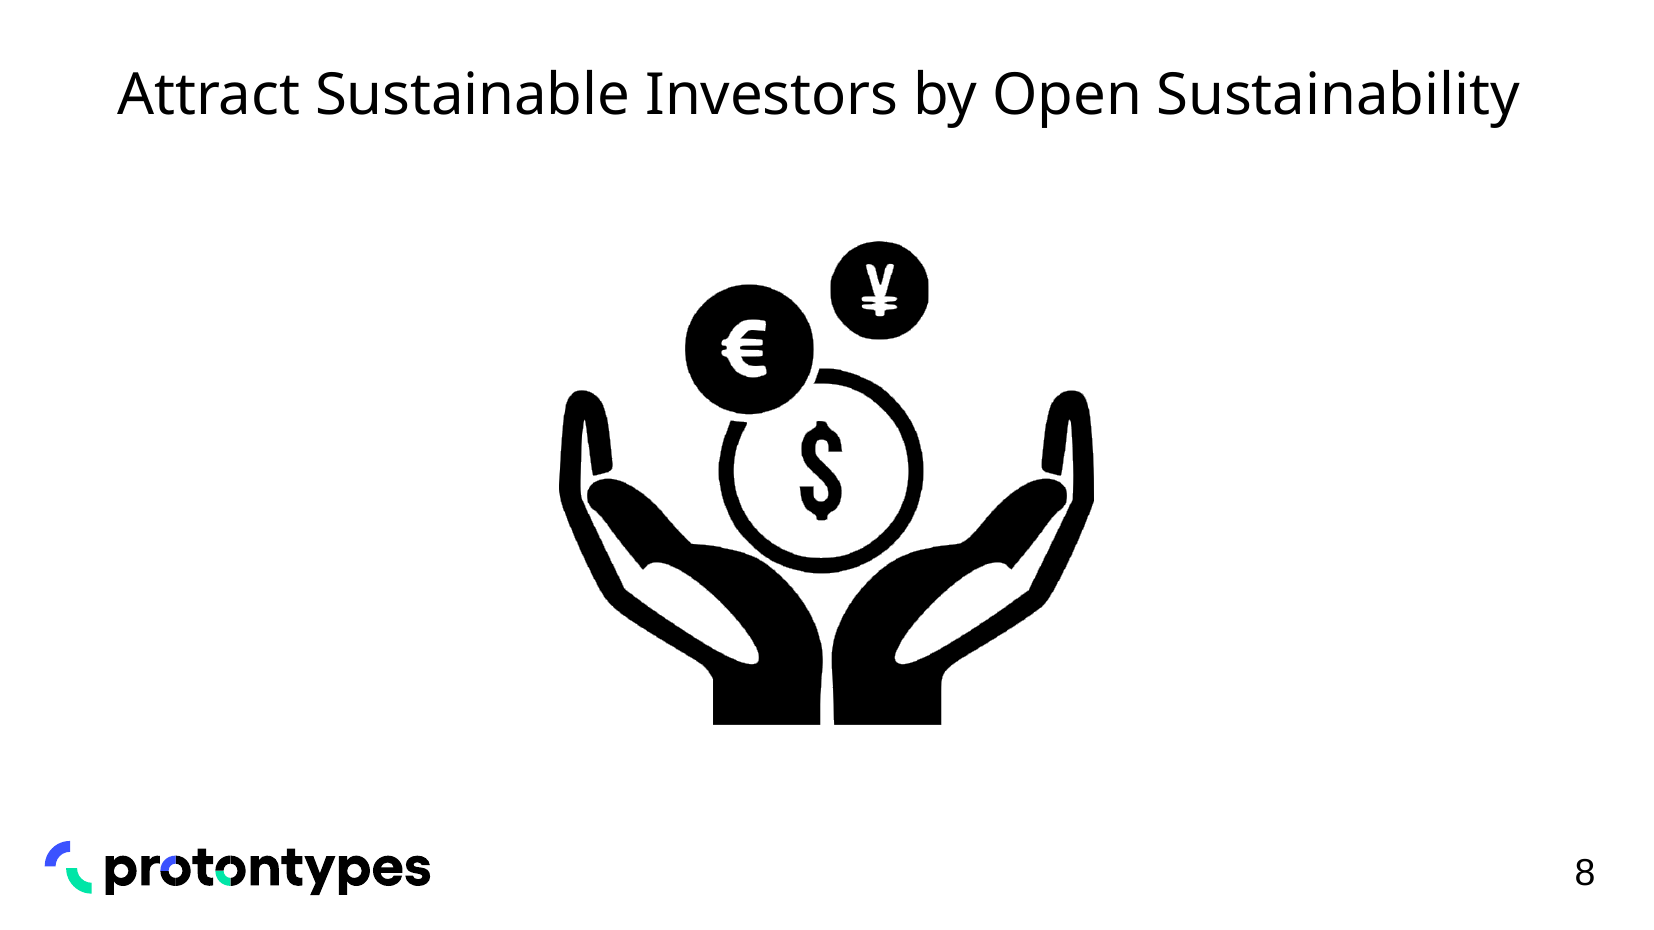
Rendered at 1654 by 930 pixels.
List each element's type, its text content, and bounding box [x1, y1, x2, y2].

title Attract Sustainable Investors by Open Sustainability [82, 36, 1571, 148]
picture [559, 241, 1094, 725]
